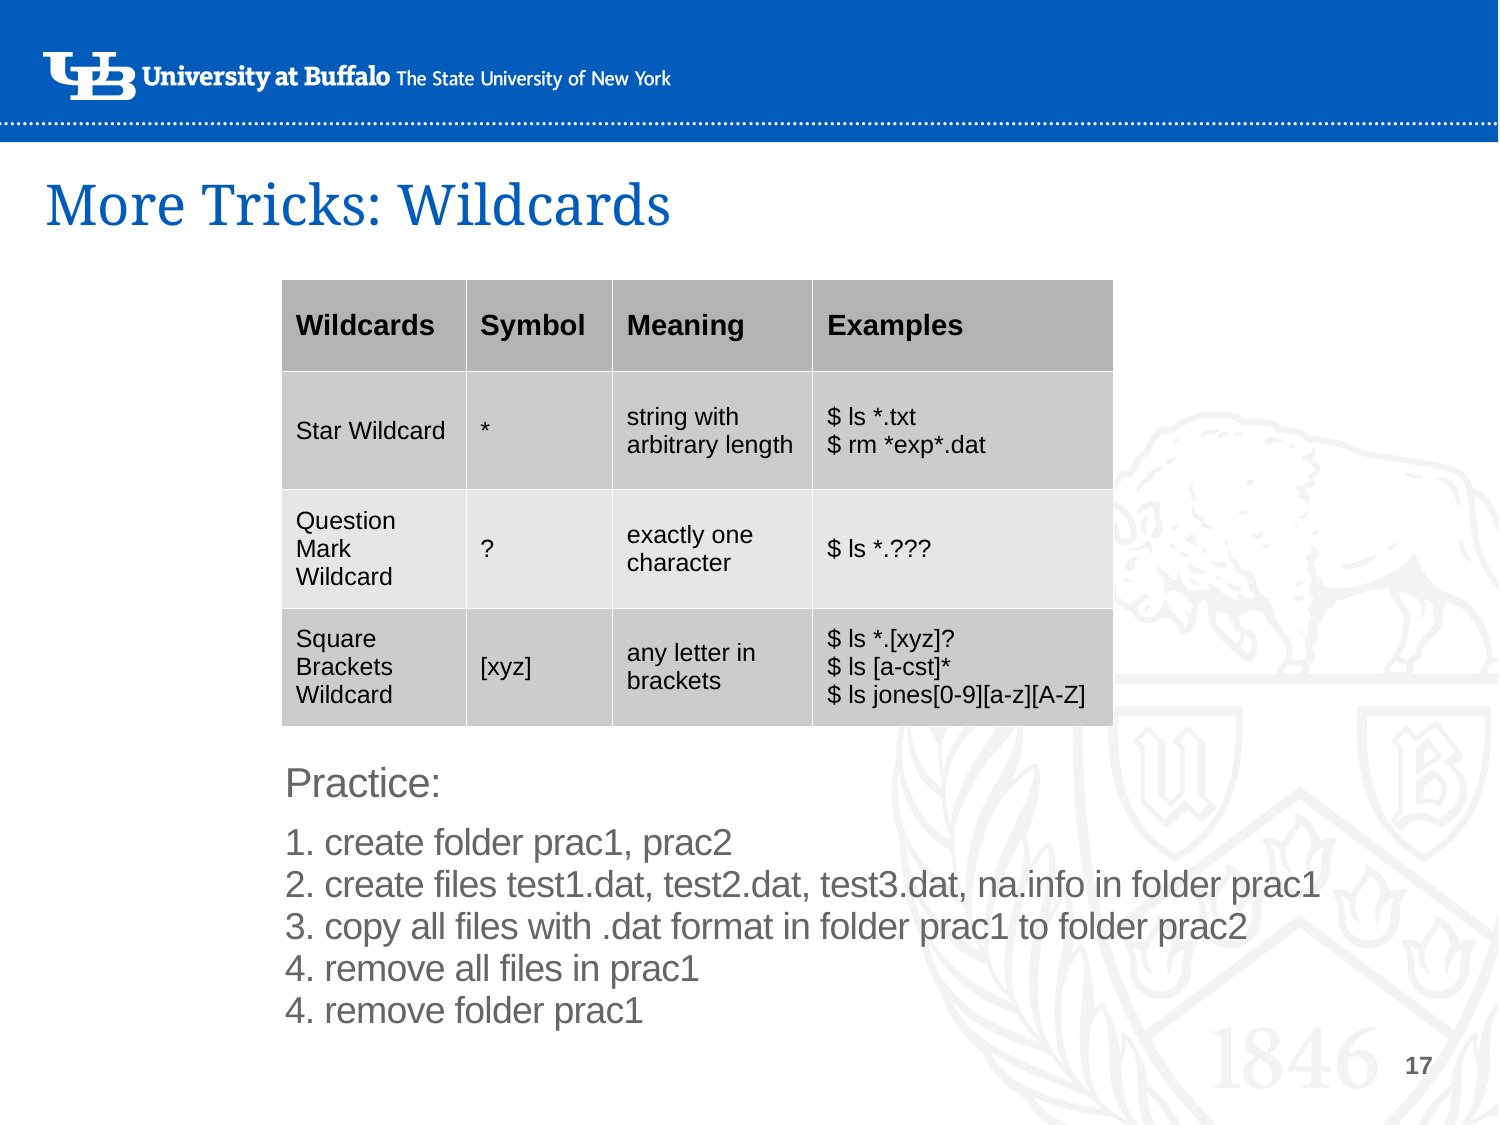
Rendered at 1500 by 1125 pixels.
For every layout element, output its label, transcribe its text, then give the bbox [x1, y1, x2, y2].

table_cell string with arbitrary length [613, 372, 812, 489]
table_cell $ ls *.[xyz]? $ ls [a-cst]* $ ls jones[0-9][a-z][A-Z] [813, 609, 1113, 726]
table_header Meaning [613, 280, 812, 371]
table_cell $ ls *.??? [813, 490, 1113, 608]
table_cell [xyz] [467, 609, 612, 726]
table_cell any letter in brackets [613, 609, 812, 726]
table_cell Question Mark Wildcard [282, 490, 466, 608]
table_header Examples [813, 280, 1113, 371]
table_cell ? [467, 490, 612, 608]
text_box Practice: [270, 752, 871, 814]
table_cell * [467, 372, 612, 489]
table_cell Star Wildcard [282, 372, 466, 489]
table_header Symbol [467, 280, 612, 371]
table_header Wildcards [282, 280, 466, 371]
table_cell Square Brackets Wildcard [282, 609, 466, 726]
table_cell exactly one character [613, 490, 812, 608]
title More Tricks: Wildcards [30, 165, 1387, 244]
table_cell $ ls *.txt $ rm *exp*.dat [813, 372, 1113, 489]
text_box 1. create folder prac1, prac2 2. create files test1.dat, test2.dat, test3.dat, na.info in folder prac1 3. copy all files with .dat format in folder prac1 to folder prac2 4. remove all files in prac1 4. remove folder prac1 [270, 814, 1351, 1082]
picture [0, 0, 1499, 1125]
